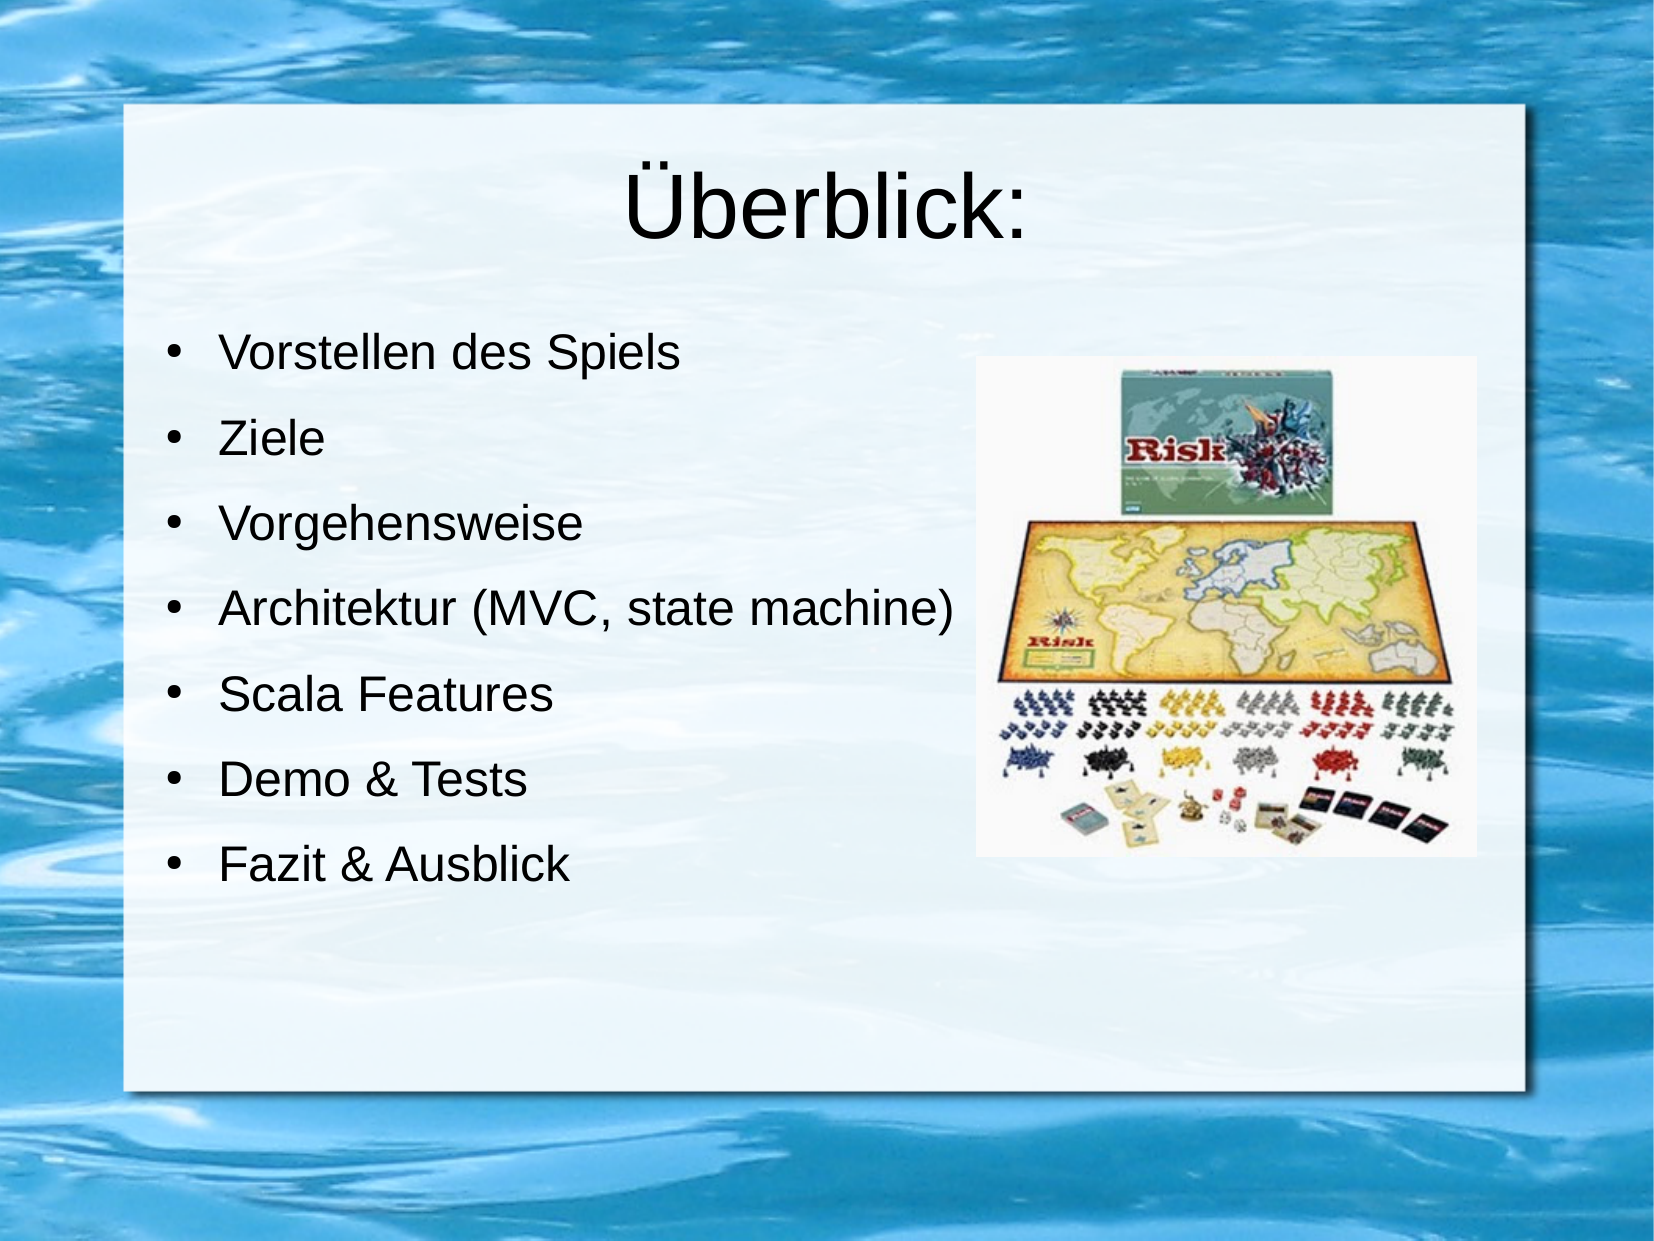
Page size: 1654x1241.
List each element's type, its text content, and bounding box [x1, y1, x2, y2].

list Vorstellen des Spiels Ziele Vorgehensweise Architektur (MVC, state machine) Scala Features Demo & Tests Fazit & Ausblick [147, 324, 1506, 1093]
picture [0, 0, 1654, 1241]
title Überblick: [147, 118, 1506, 296]
